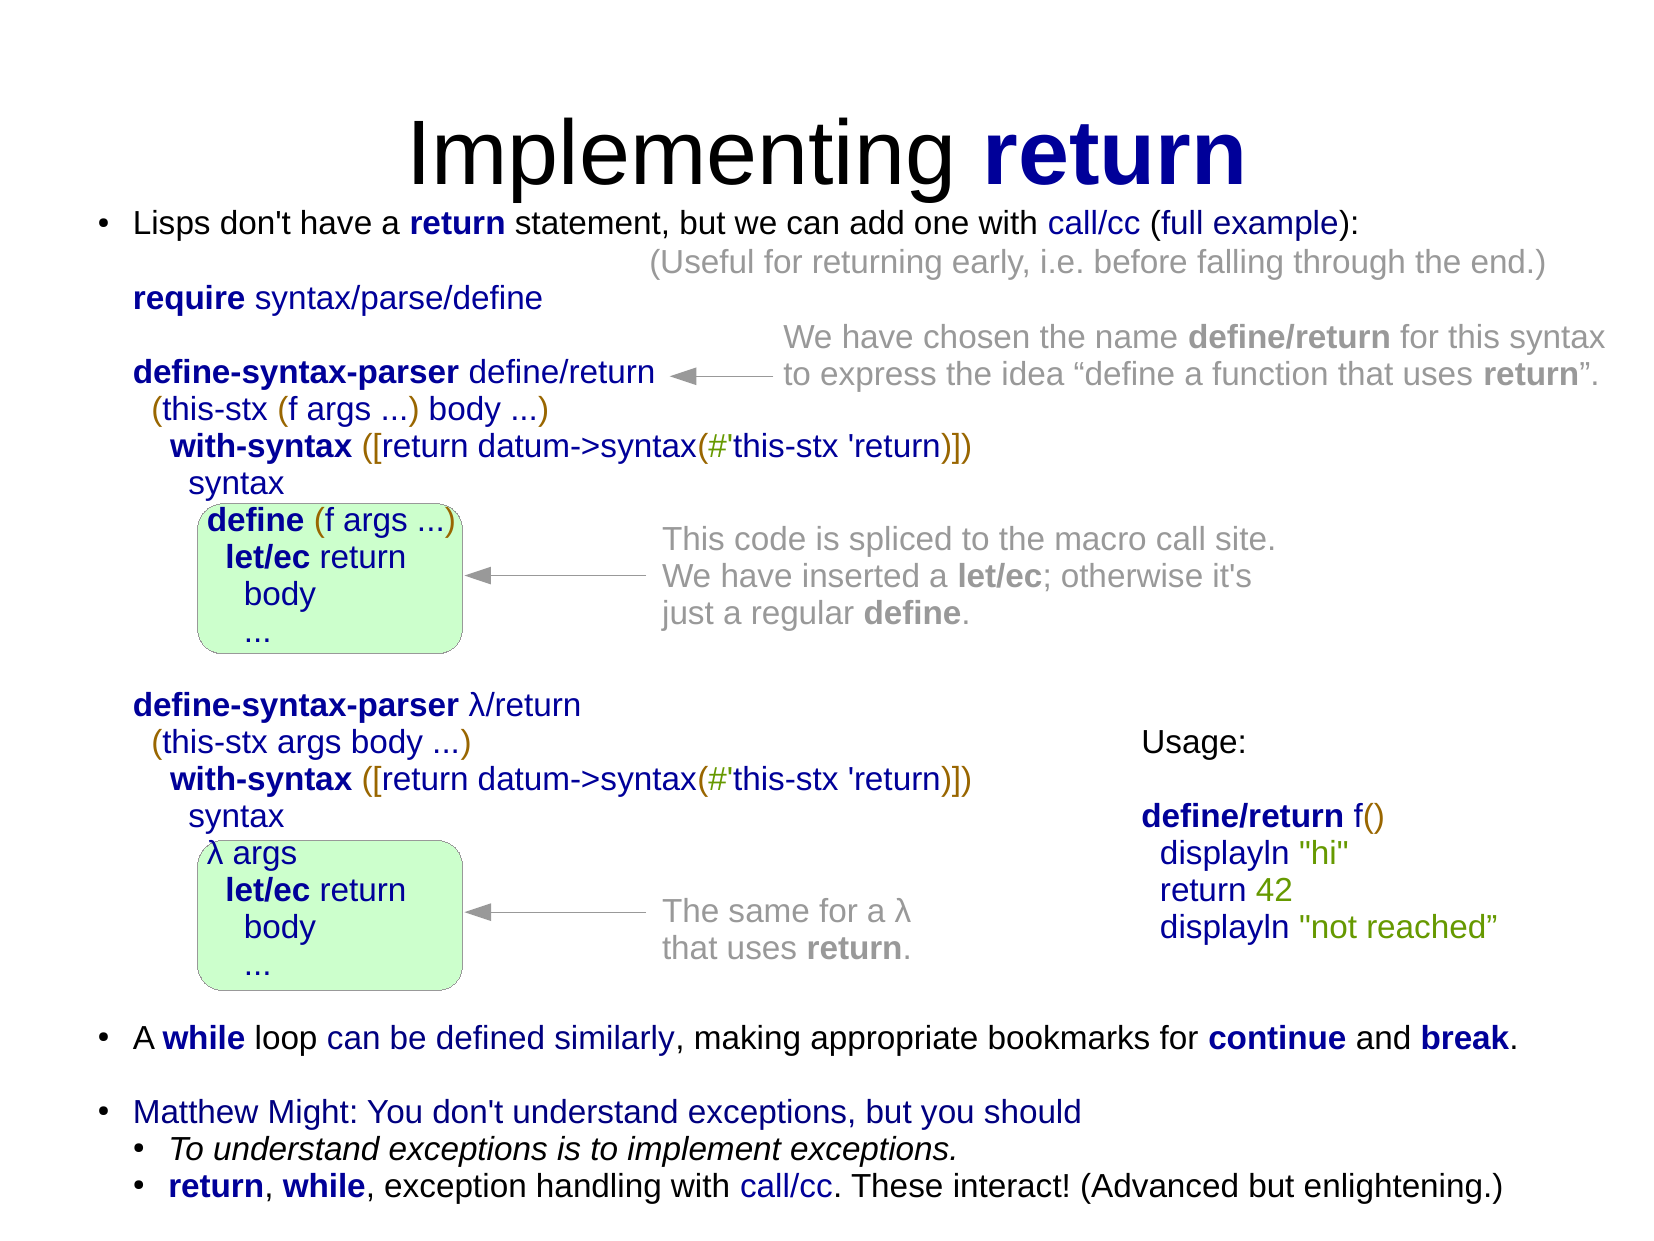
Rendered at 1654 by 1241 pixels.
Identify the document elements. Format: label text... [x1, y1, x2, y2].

text_box (Useful for returning early, i.e. before falling through the end.) [634, 236, 1563, 289]
text_box We have chosen the name define/return for this syntax to express the idea “define a function that uses return”. [768, 310, 1621, 401]
title Implementing return [82, 49, 1571, 257]
text_box The same for a λ that uses return. [647, 885, 928, 975]
text_box Usage: define/return f() displayln "hi" return 42 displayln "not reached” [1126, 715, 1529, 956]
text_box Lisps don't have a return statement, but we can add one with call/cc (full example): require syntax/parse/define define-syntax-parser define/return (this-stx (f args ...) body ...) with-syntax ([return datum->syntax(#'this-stx 'return)]) syntax define (f args ...) let/ec return body ... define-syntax-parser λ/return (this-stx args body ...) with-syntax ([return datum->syntax(#'this-stx 'return)]) syntax λ args let/ec return body ... A while loop can be defined similarly, making appropriate bookmarks for continue and break. Matthew Might: You don't understand exceptions, but you should To understand exceptions is to implement exceptions. return, while, exception handling with call/cc. These interact! (Advanced but enlightening.) [82, 197, 1561, 1225]
text_box This code is spliced to the macro call site. We have inserted a let/ec; otherwise it's just a regular define. [647, 513, 1314, 641]
